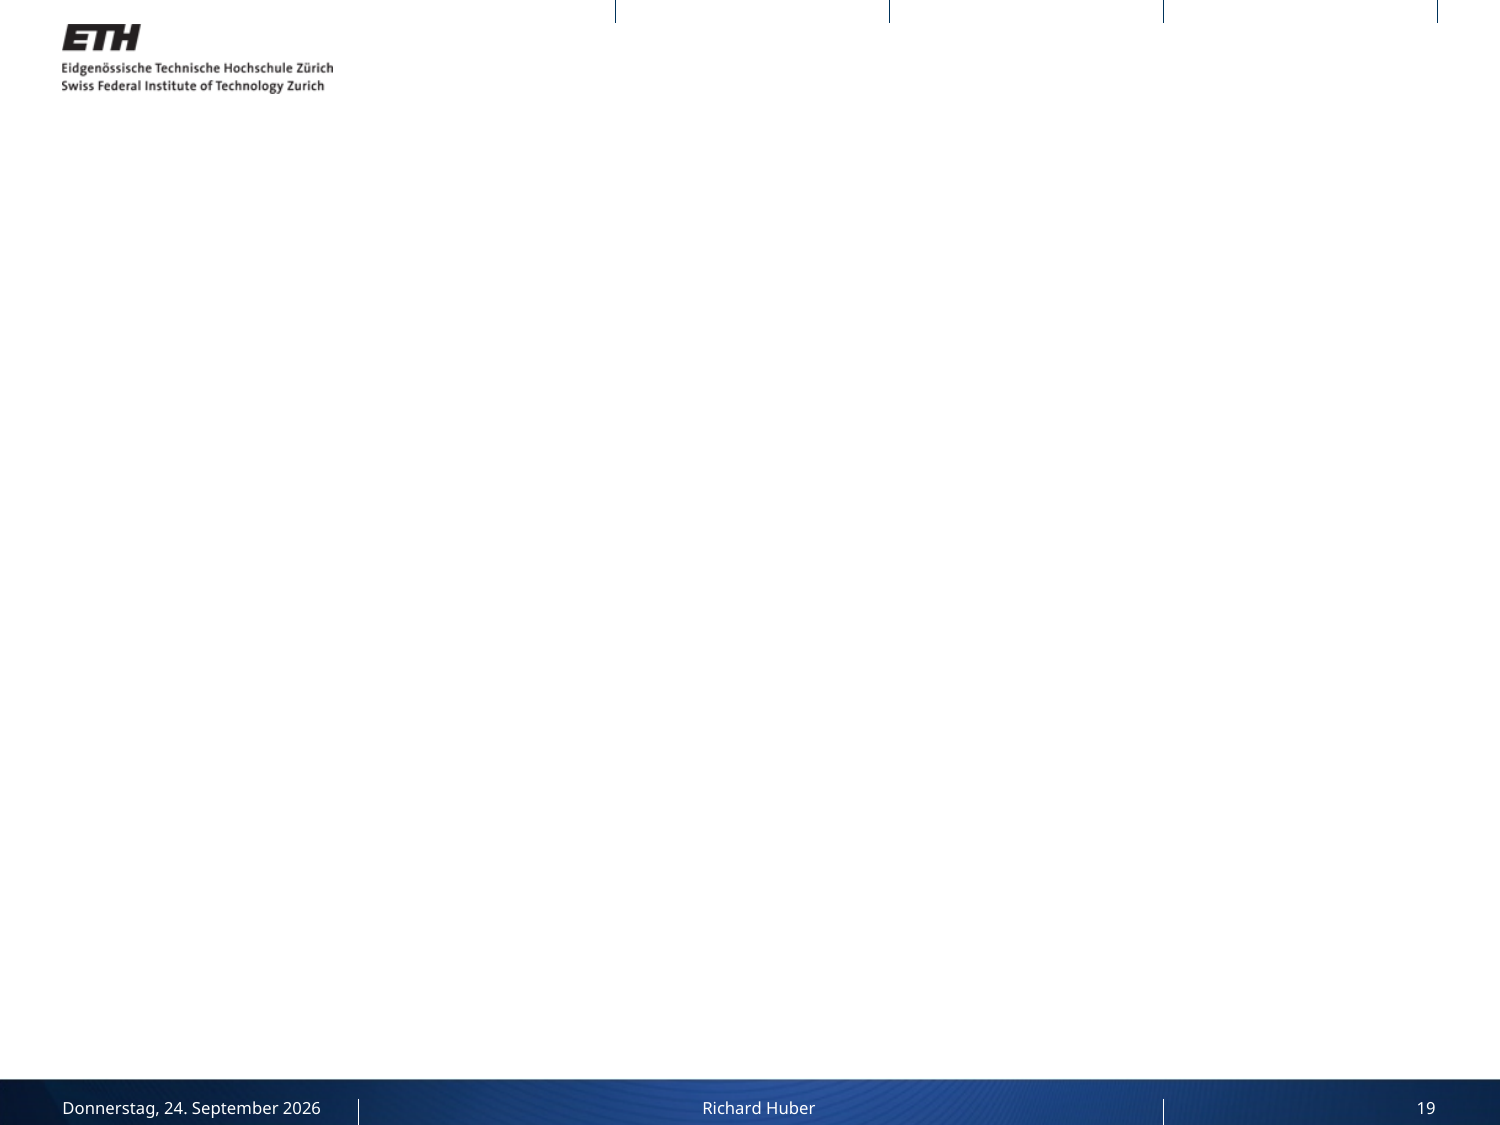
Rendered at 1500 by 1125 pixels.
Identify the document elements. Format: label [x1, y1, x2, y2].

picture [0, 1078, 1500, 1125]
picture [62, 24, 333, 94]
